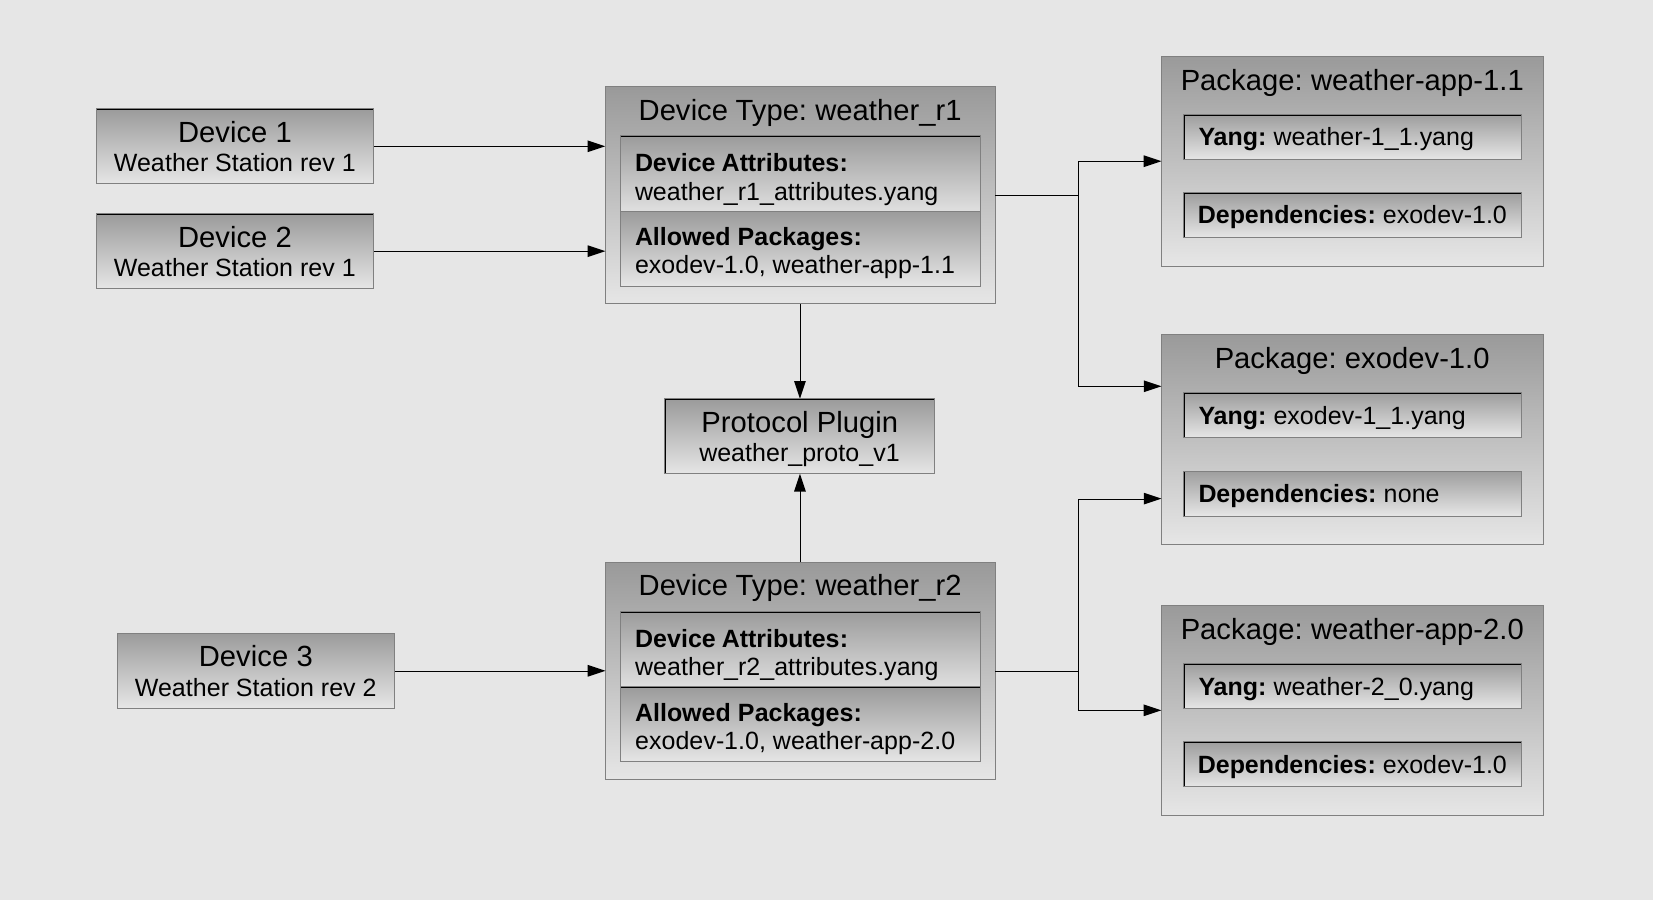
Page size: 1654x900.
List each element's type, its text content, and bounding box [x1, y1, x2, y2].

text_box Package: weather-app-2.0 [1161, 605, 1544, 816]
text_box Allowed Packages: exodev-1.0, weather-app-1.1 [620, 211, 981, 287]
text_box Dependencies: none [1183, 471, 1522, 517]
text_box Device Attributes: weather_r2_attributes.yang [620, 611, 981, 686]
text_box Device 3 Weather Station rev 2 [117, 633, 395, 709]
text_box Device Type: weather_r2 [605, 562, 996, 780]
text_box Yang: weather-1_1.yang [1183, 114, 1522, 160]
text_box Allowed Packages: exodev-1.0, weather-app-2.0 [620, 686, 981, 762]
text_box Dependencies: exodev-1.0 [1183, 741, 1522, 787]
text_box Device 1 Weather Station rev 1 [96, 108, 374, 184]
text_box Device 2 Weather Station rev 1 [96, 213, 374, 289]
text_box Device Attributes: weather_r1_attributes.yang [620, 135, 981, 211]
text_box Yang: exodev-1_1.yang [1183, 392, 1522, 438]
text_box Protocol Plugin weather_proto_v1 [664, 398, 935, 474]
text_box Package: weather-app-1.1 [1161, 56, 1544, 267]
text_box Package: exodev-1.0 [1161, 334, 1544, 545]
text_box Device Type: weather_r1 [605, 86, 996, 304]
text_box Yang: weather-2_0.yang [1183, 663, 1522, 709]
text_box Dependencies: exodev-1.0 [1183, 192, 1522, 238]
